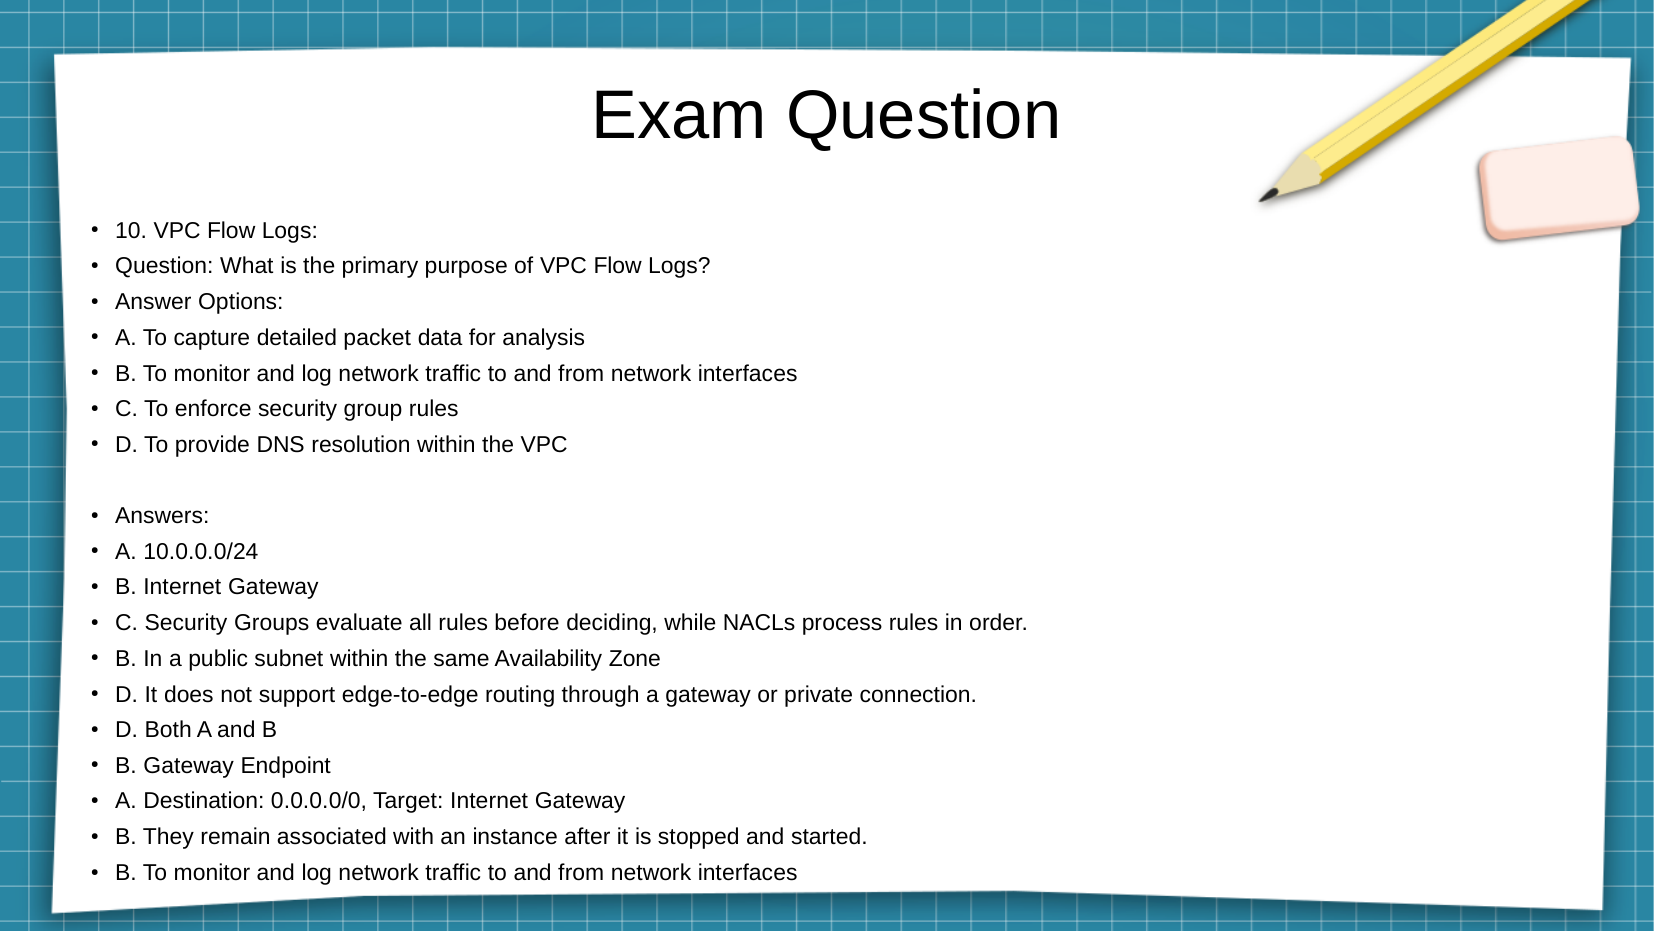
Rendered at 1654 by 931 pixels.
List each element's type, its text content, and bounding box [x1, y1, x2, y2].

list 10. VPC Flow Logs: Question: What is the primary purpose of VPC Flow Logs? Answer Options: A. To capture detailed packet data for analysis B. To monitor and log network traffic to and from network interfaces C. To enforce security group rules D. To provide DNS resolution within the VPC Answers: A. 10.0.0.0/24 B. Internet Gateway C. Security Groups evaluate all rules before deciding, while NACLs process rules in order. B. In a public subnet within the same Availability Zone D. It does not support edge-to-edge routing through a gateway or private connection. D. Both A and B B. Gateway Endpoint A. Destination: 0.0.0.0/0, Target: Internet Gateway B. They remain associated with an instance after it is stopped and started. B. To monitor and log network traffic to and from network interfaces [82, 217, 1571, 901]
picture [0, 0, 1654, 931]
title Exam Question [82, 37, 1571, 193]
